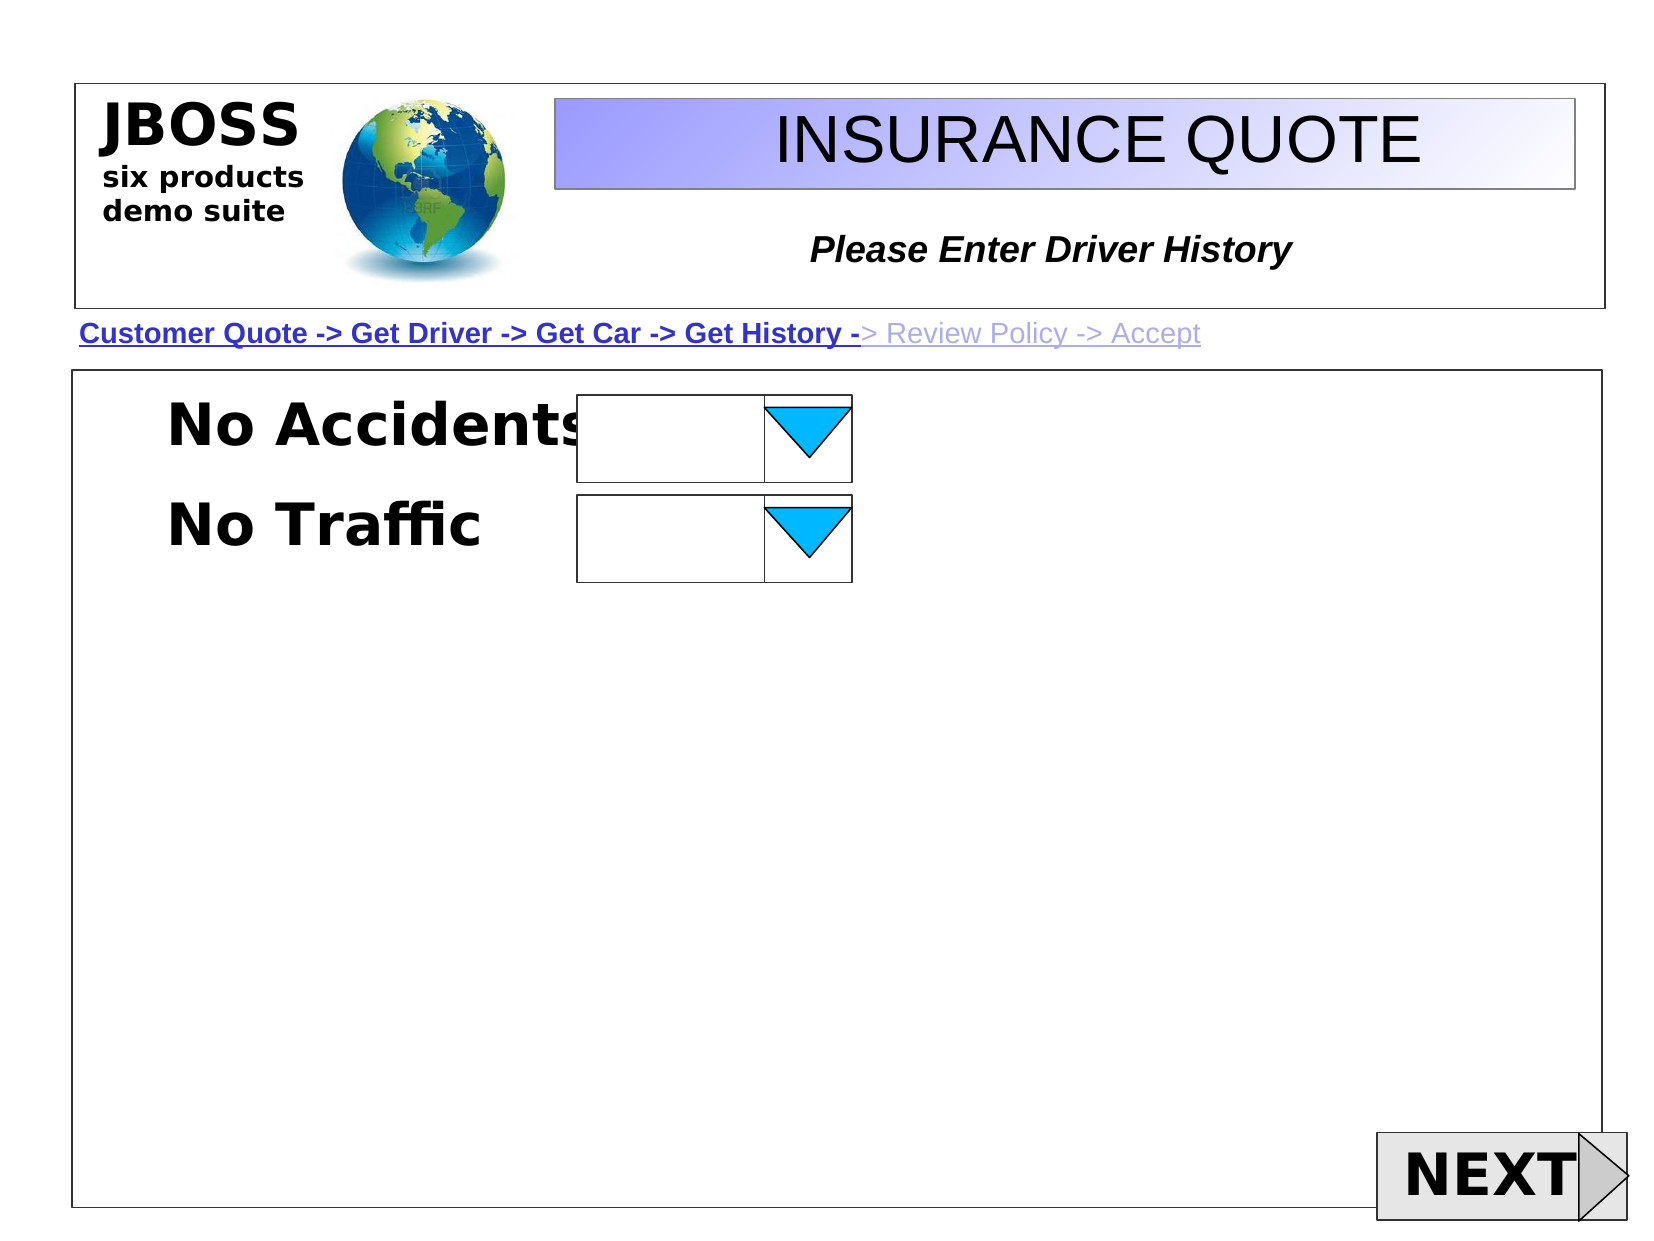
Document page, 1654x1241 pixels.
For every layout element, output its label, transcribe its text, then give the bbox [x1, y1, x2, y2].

picture [329, 87, 518, 294]
text_box [74, 83, 1605, 309]
text_box [71, 370, 1629, 1222]
text_box No Accidents [151, 396, 394, 471]
text_box No Traffic [151, 482, 394, 571]
text_box Please Enter Driver History [795, 218, 1313, 306]
text_box Customer Quote -> Get Driver -> Get Car -> Get History -> Review Policy -> Accept [64, 307, 1202, 396]
text_box NEXT [1389, 1132, 1577, 1221]
text_box JBOSS six products demo suite [87, 82, 330, 234]
text_box INSURANCE QUOTE [759, 90, 1438, 181]
